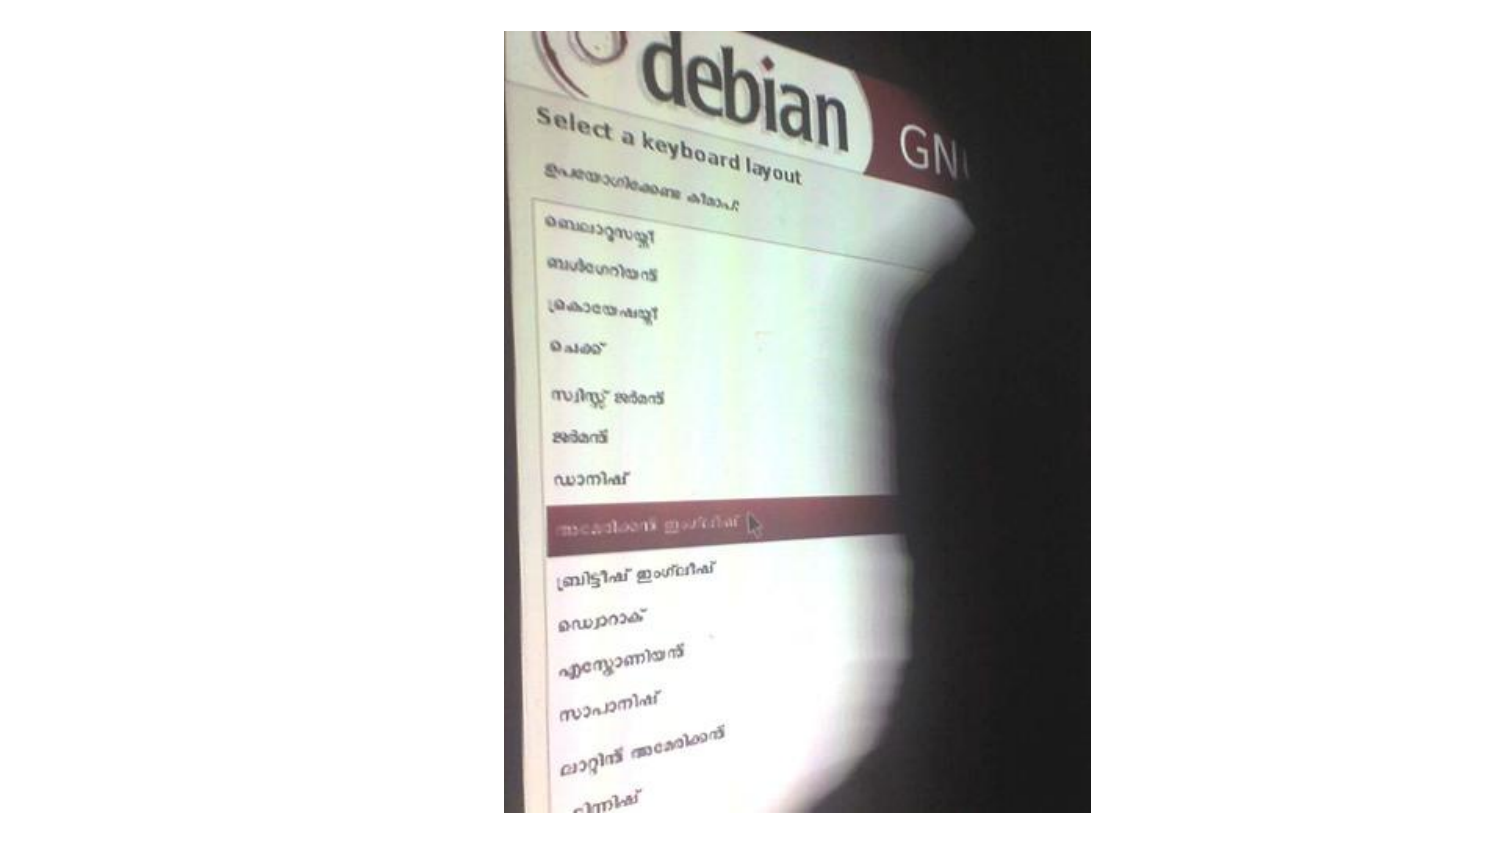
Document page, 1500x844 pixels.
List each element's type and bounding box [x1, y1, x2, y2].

picture [504, 31, 1091, 813]
